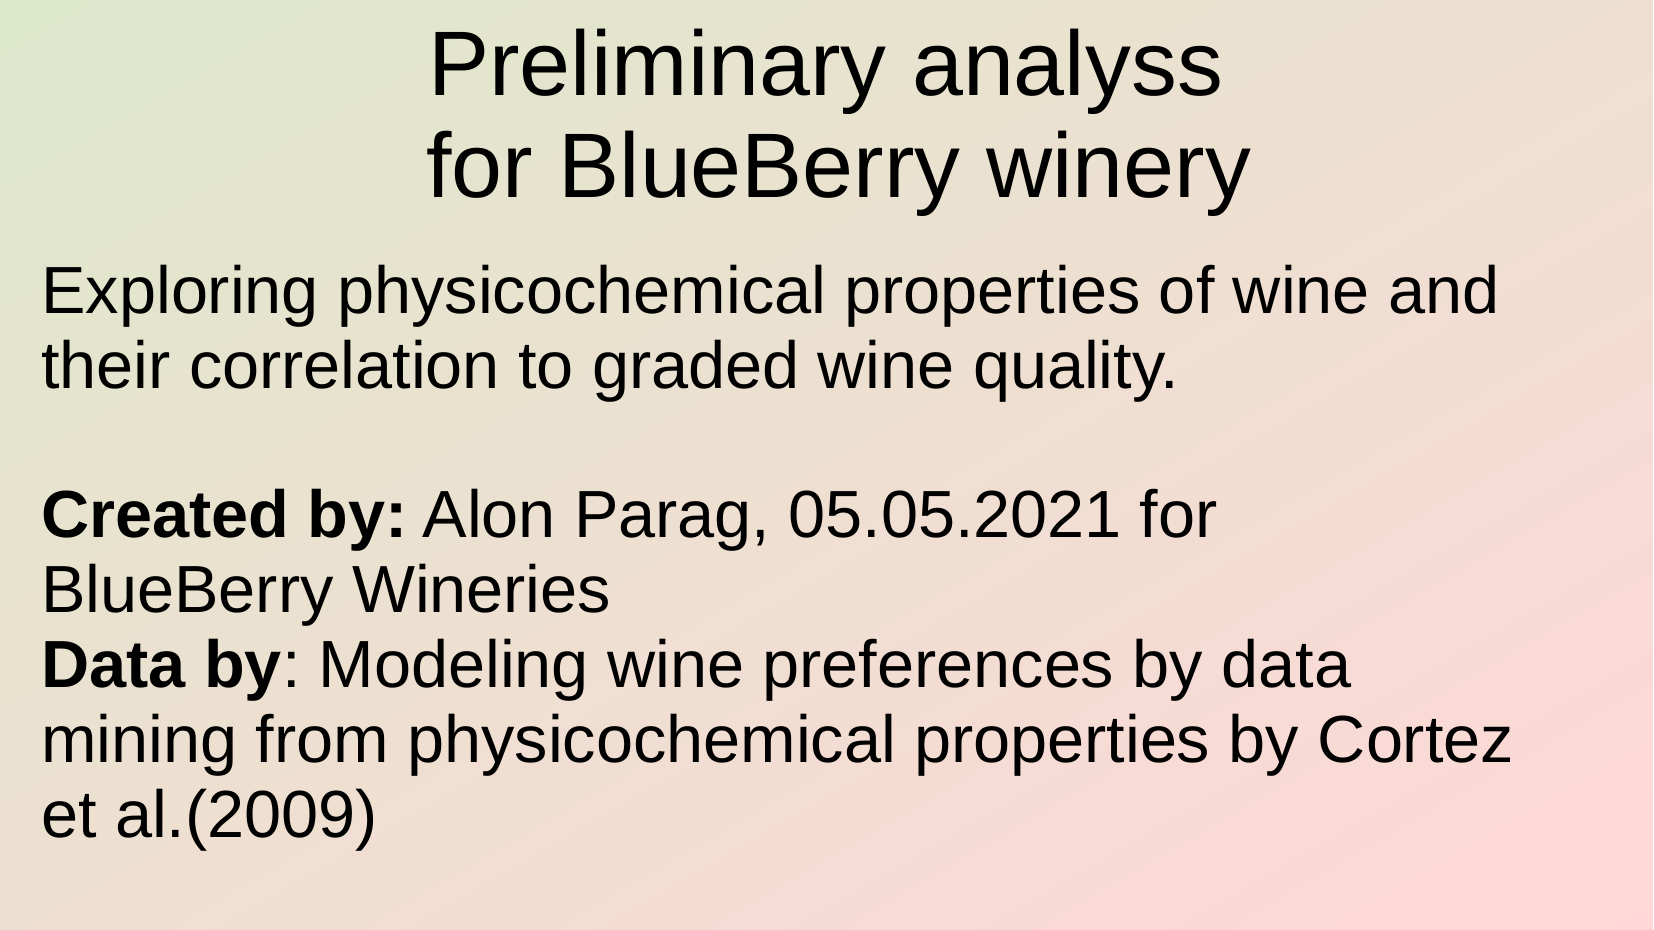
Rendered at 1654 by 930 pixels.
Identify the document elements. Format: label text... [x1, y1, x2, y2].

subtitle Exploring physicochemical properties of wine and their correlation to graded wine quality. Created by: Alon Parag, 05.05.2021 for BlueBerry Wineries Data by: Modeling wine preferences by data mining from physicochemical properties by Cortez et al.(2009) [41, 253, 1529, 852]
title Preliminary analyss for BlueBerry winery [82, 12, 1571, 217]
